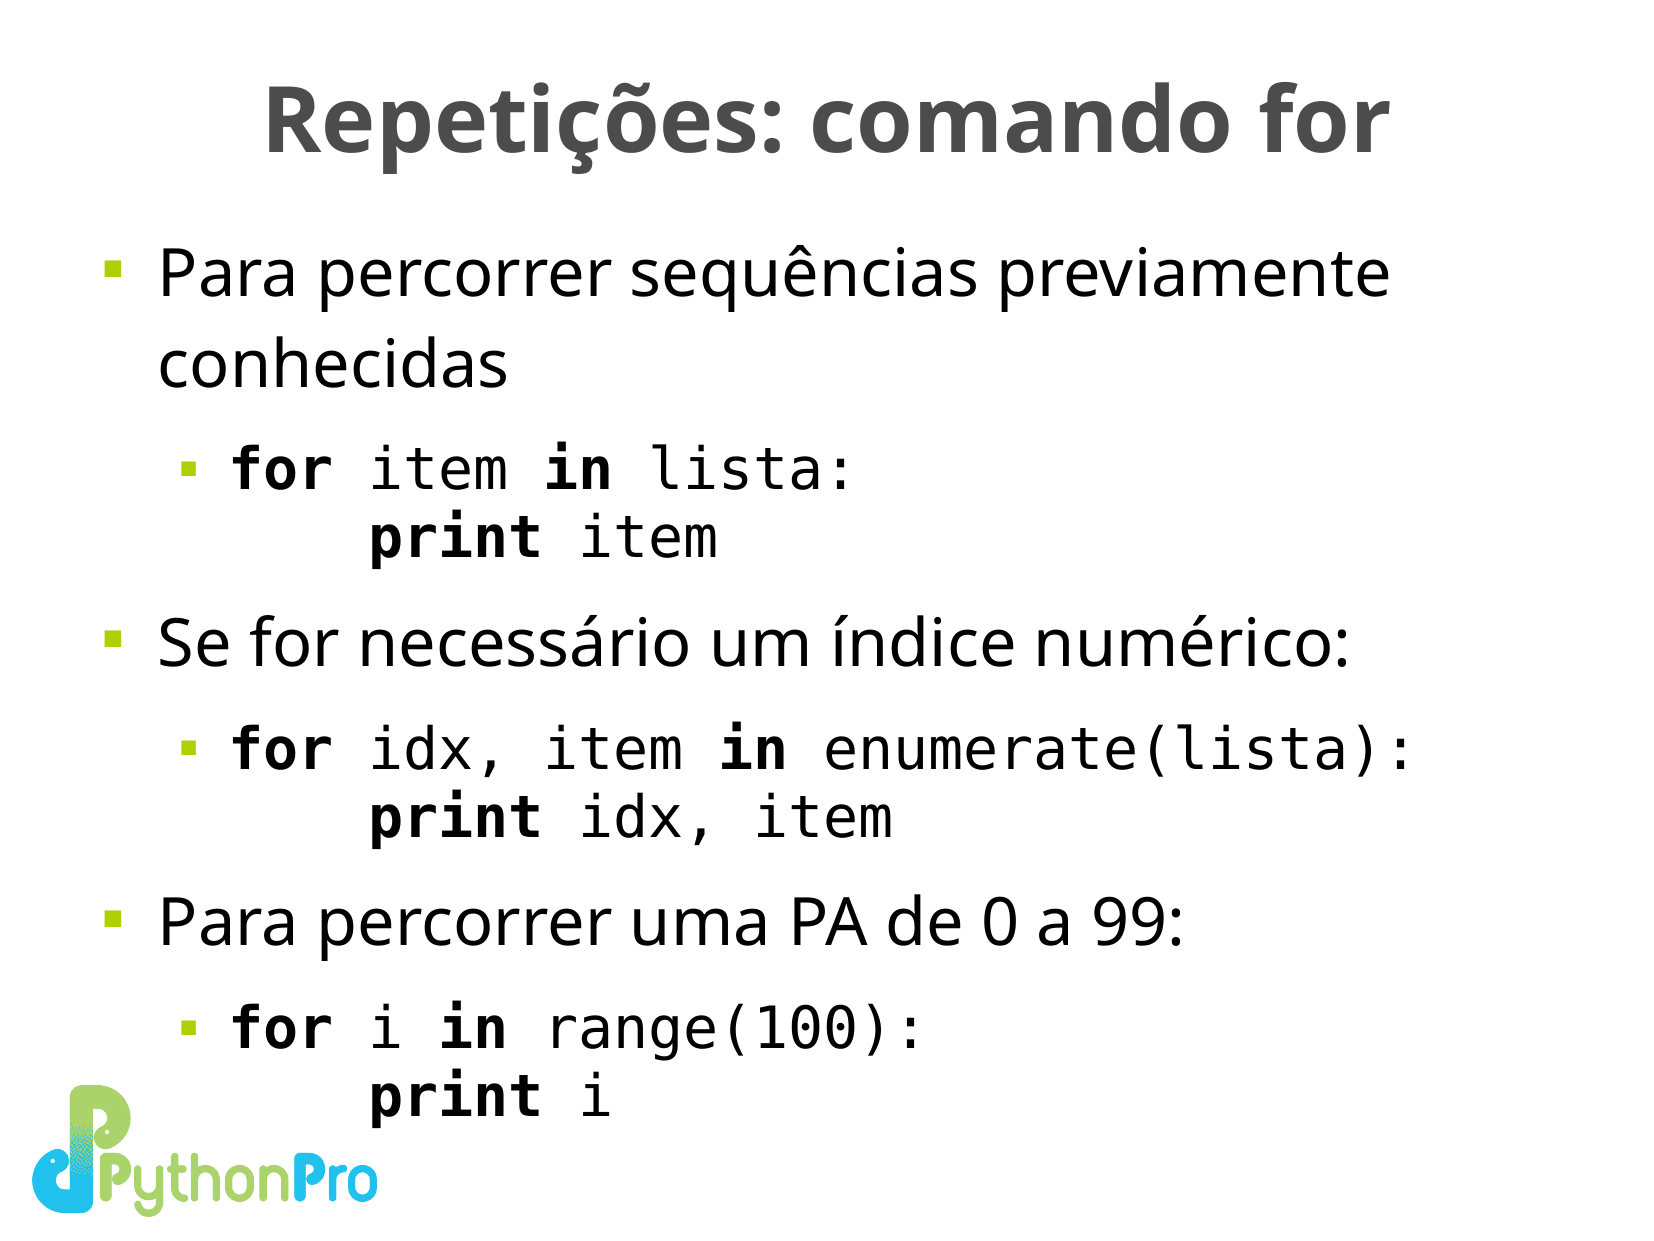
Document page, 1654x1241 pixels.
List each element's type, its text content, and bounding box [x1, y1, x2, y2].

title Repetições: comando for [82, 13, 1571, 222]
list Para percorrer sequências previamente conhecidas for item in lista: print item Se for necessário um índice numérico: for idx, item in enumerate(lista): print idx, item Para percorrer uma PA de 0 a 99: for i in range(100): print i [86, 225, 1576, 1088]
picture [32, 1085, 377, 1217]
